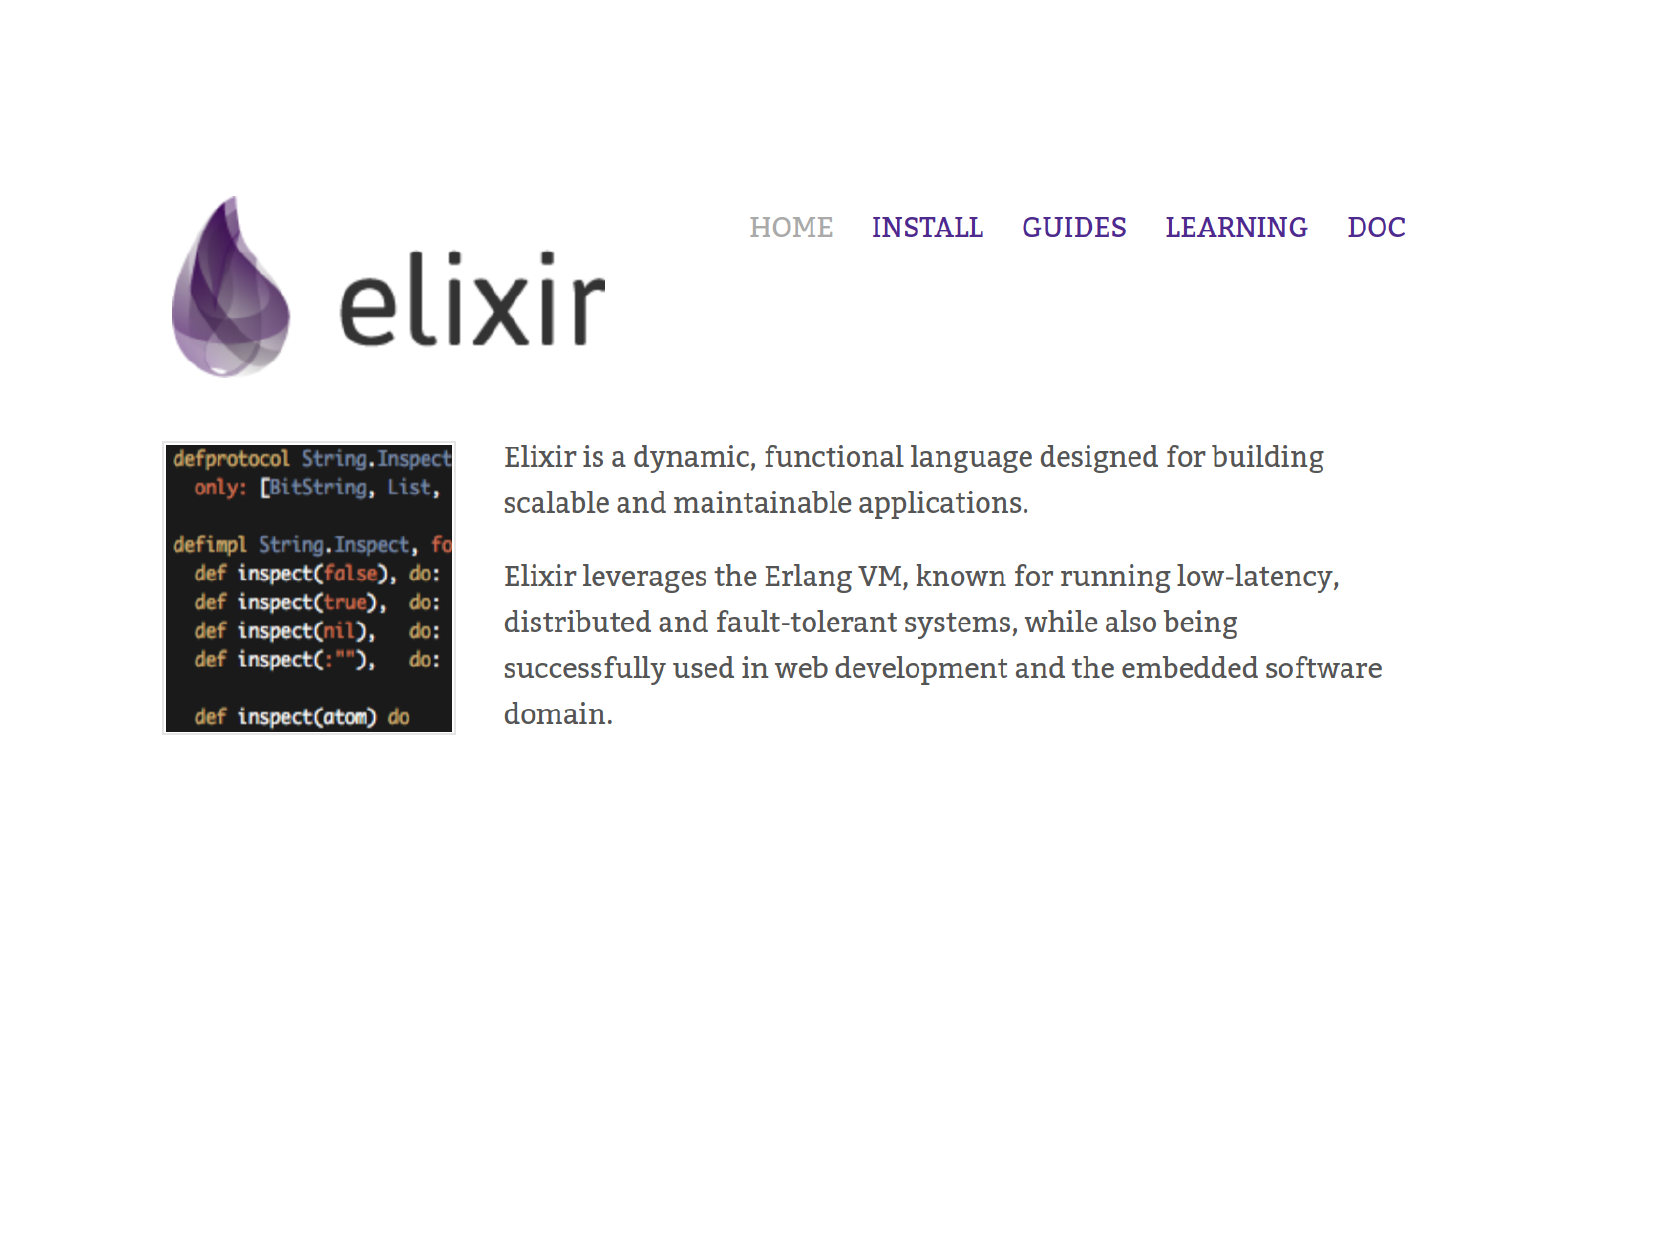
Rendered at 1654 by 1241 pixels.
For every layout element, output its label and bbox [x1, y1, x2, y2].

picture [154, 165, 1406, 754]
